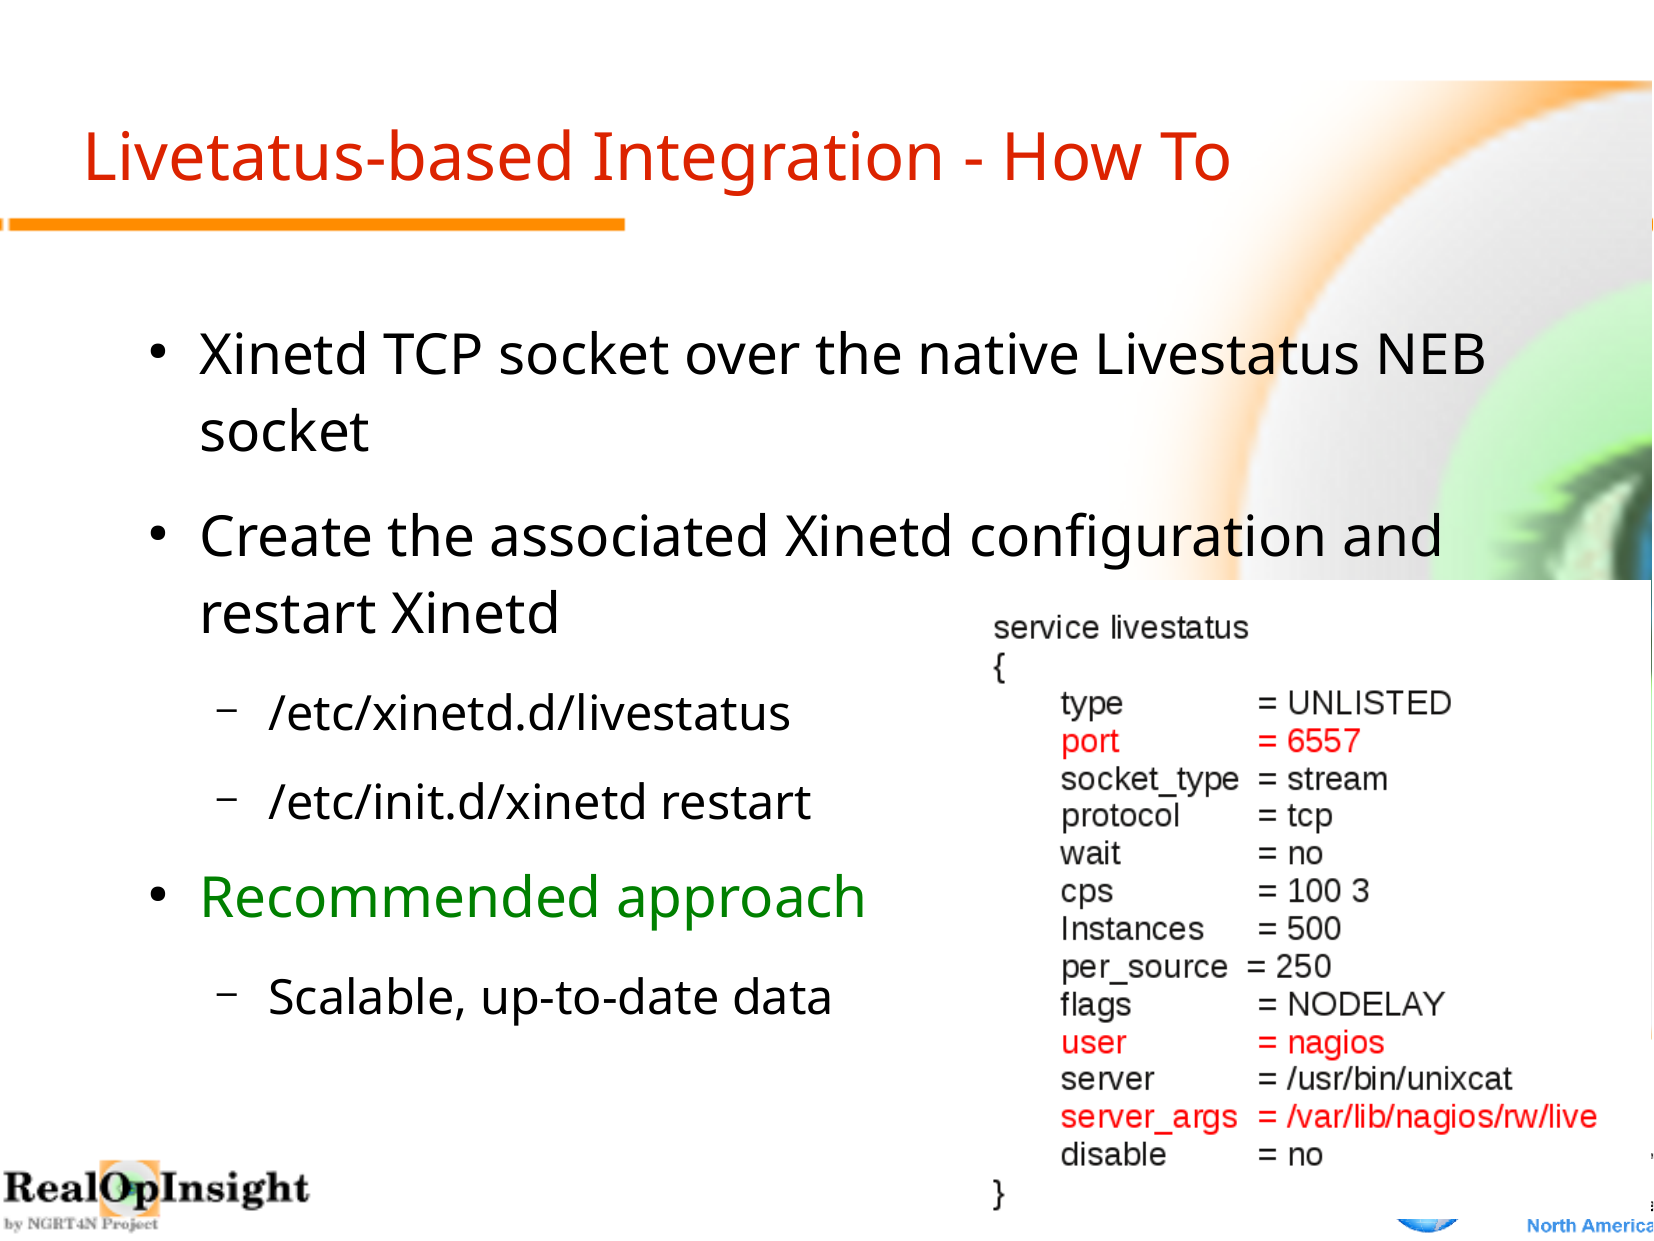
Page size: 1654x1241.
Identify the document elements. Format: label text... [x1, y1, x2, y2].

list Xinetd TCP socket over the native Livestatus NEB socket Create the associated Xinetd configuration and restart Xinetd /etc/xinetd.d/livestatus /etc/init.d/xinetd restart Recommended approach Scalable, up-to-date data [130, 313, 1489, 1034]
title Livetatus-based Integration - How To [82, 73, 1547, 237]
picture [0, 0, 1654, 1241]
